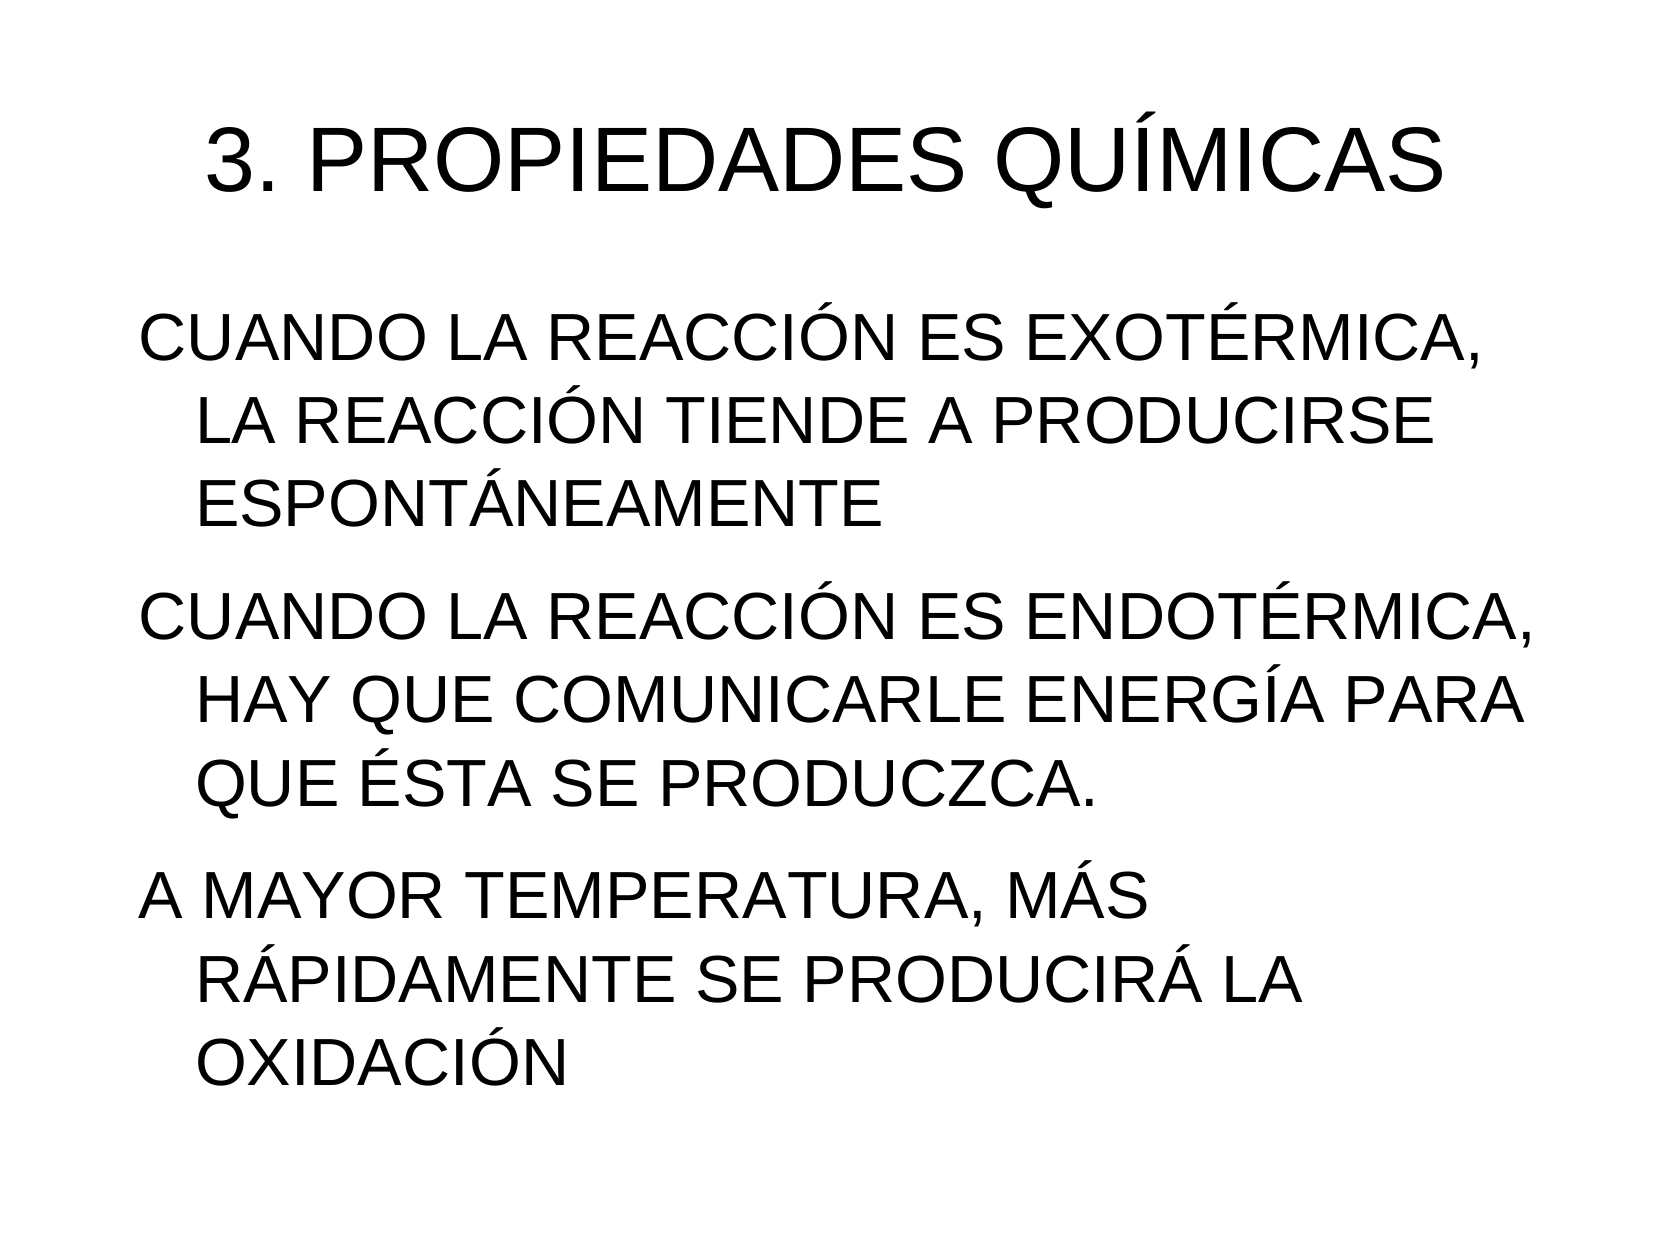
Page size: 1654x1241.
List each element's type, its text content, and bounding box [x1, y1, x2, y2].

title 3. PROPIEDADES QUÍMICAS [82, 38, 1571, 268]
list CUANDO LA REACCIÓN ES EXOTÉRMICA, LA REACCIÓN TIENDE A PRODUCIRSE ESPONTÁNEAMENTE CUANDO LA REACCIÓN ES ENDOTÉRMICA, HAY QUE COMUNICARLE ENERGÍA PARA QUE ÉSTA SE PRODUCZCA. A MAYOR TEMPERATURA, MÁS RÁPIDAMENTE SE PRODUCIRÁ LA OXIDACIÓN [82, 290, 1571, 1109]
